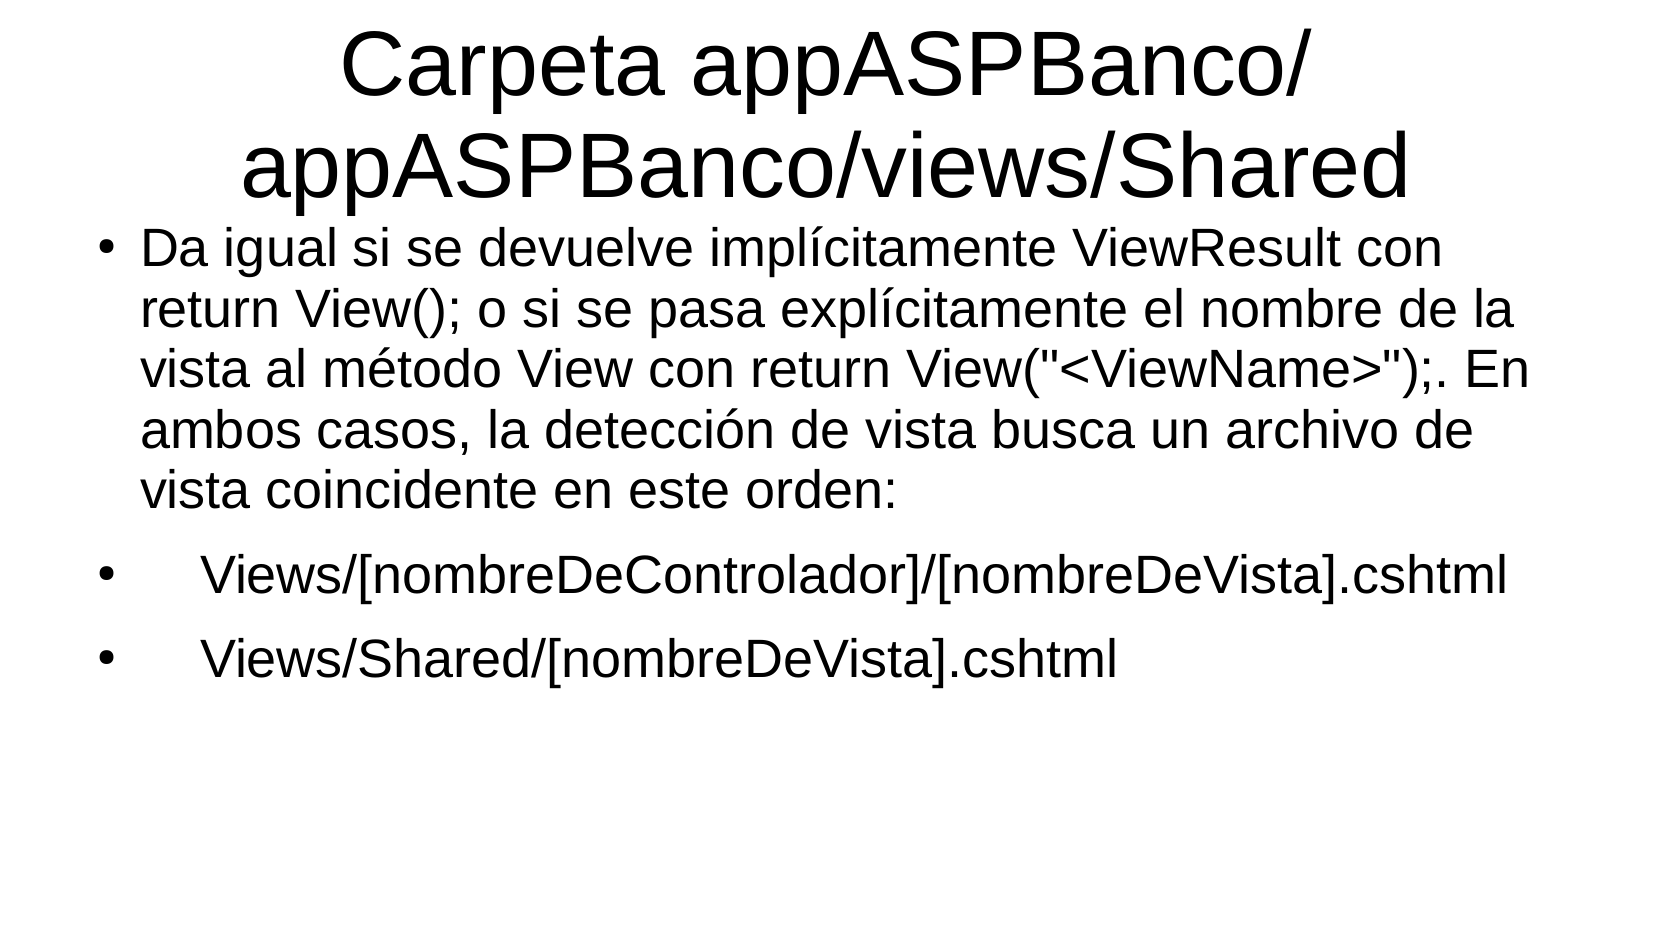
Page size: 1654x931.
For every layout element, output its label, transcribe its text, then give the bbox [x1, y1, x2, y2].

list Da igual si se devuelve implícitamente ViewResult con return View(); o si se pasa explícitamente el nombre de la vista al método View con return View("<ViewName>");. En ambos casos, la detección de vista busca un archivo de vista coincidente en este orden: Views/[nombreDeControlador]/[nombreDeVista].cshtml Views/Shared/[nombreDeVista].cshtml [82, 217, 1571, 758]
title Carpeta appASPBanco/ appASPBanco/views/Shared [82, 12, 1571, 217]
